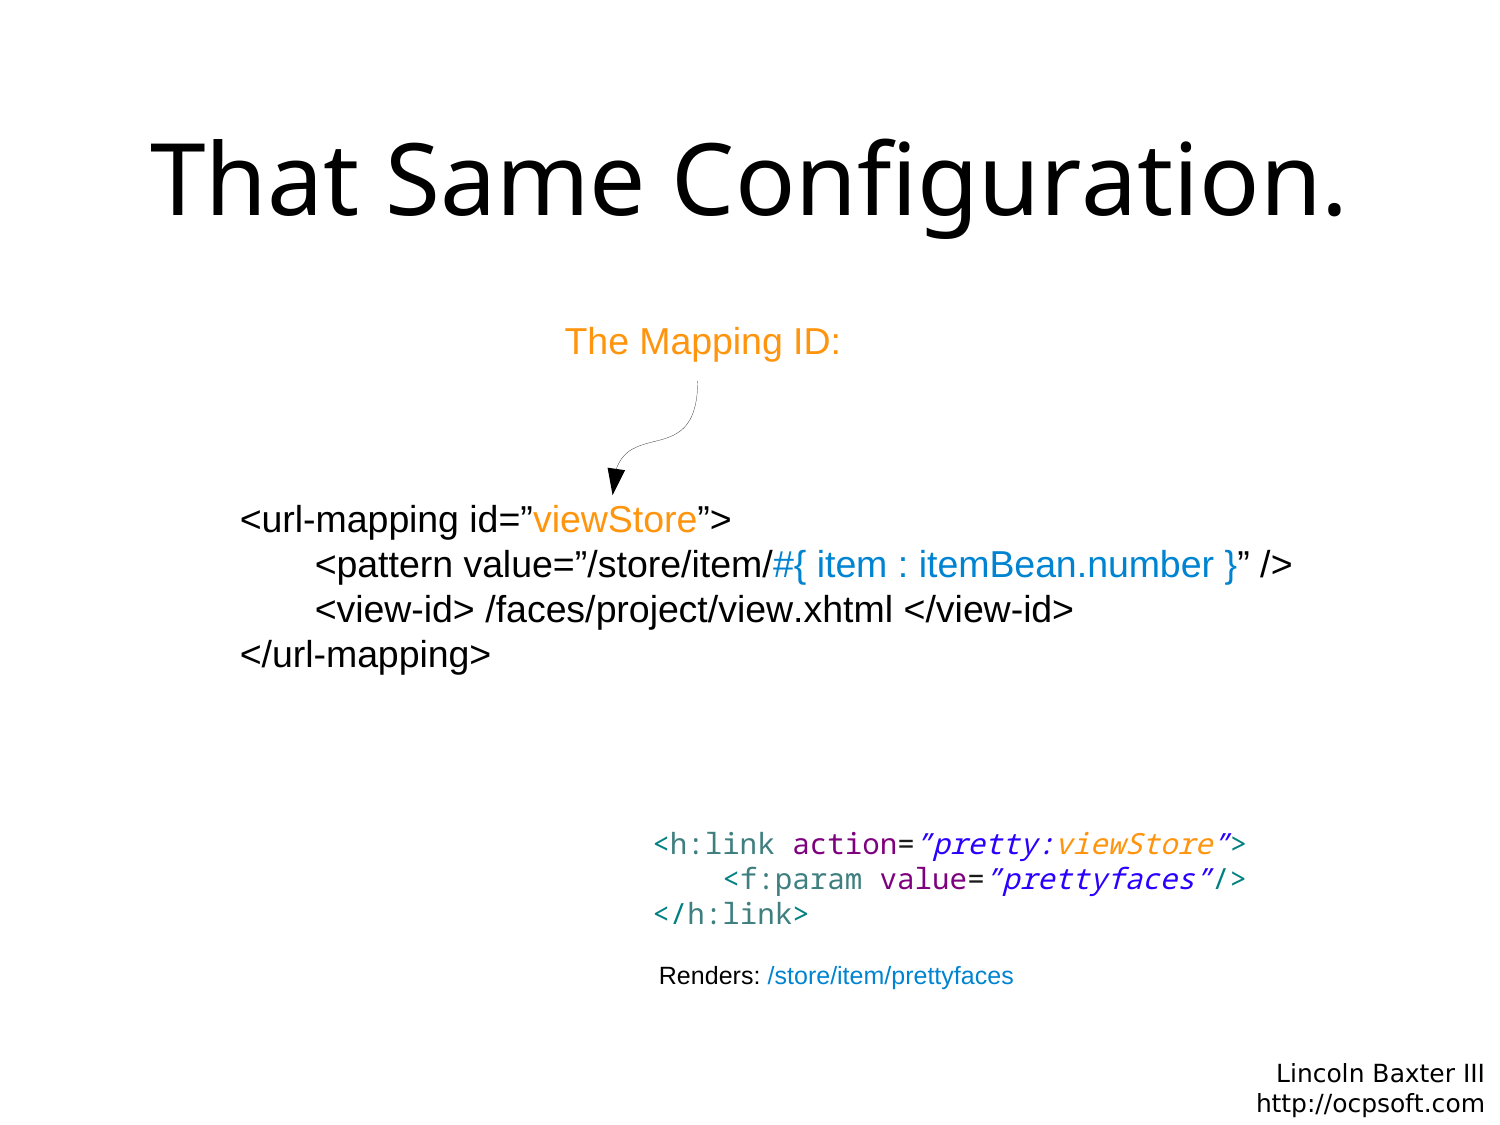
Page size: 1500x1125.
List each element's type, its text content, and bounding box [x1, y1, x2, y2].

text_box <url-mapping id=”viewStore”> <pattern value=”/store/item/#{ item : itemBean.number }” /> <view-id> /faces/project/view.xhtml </view-id> </url-mapping> [225, 487, 1386, 683]
title That Same Configuration. [75, 104, 1425, 246]
text_box <h:link action=”pretty:viewStore”> <f:param value=”prettyfaces”/> </h:link> [637, 817, 1276, 938]
text_box The Mapping ID: [549, 309, 857, 370]
text_box Renders: /store/item/prettyfaces [644, 952, 1088, 1013]
